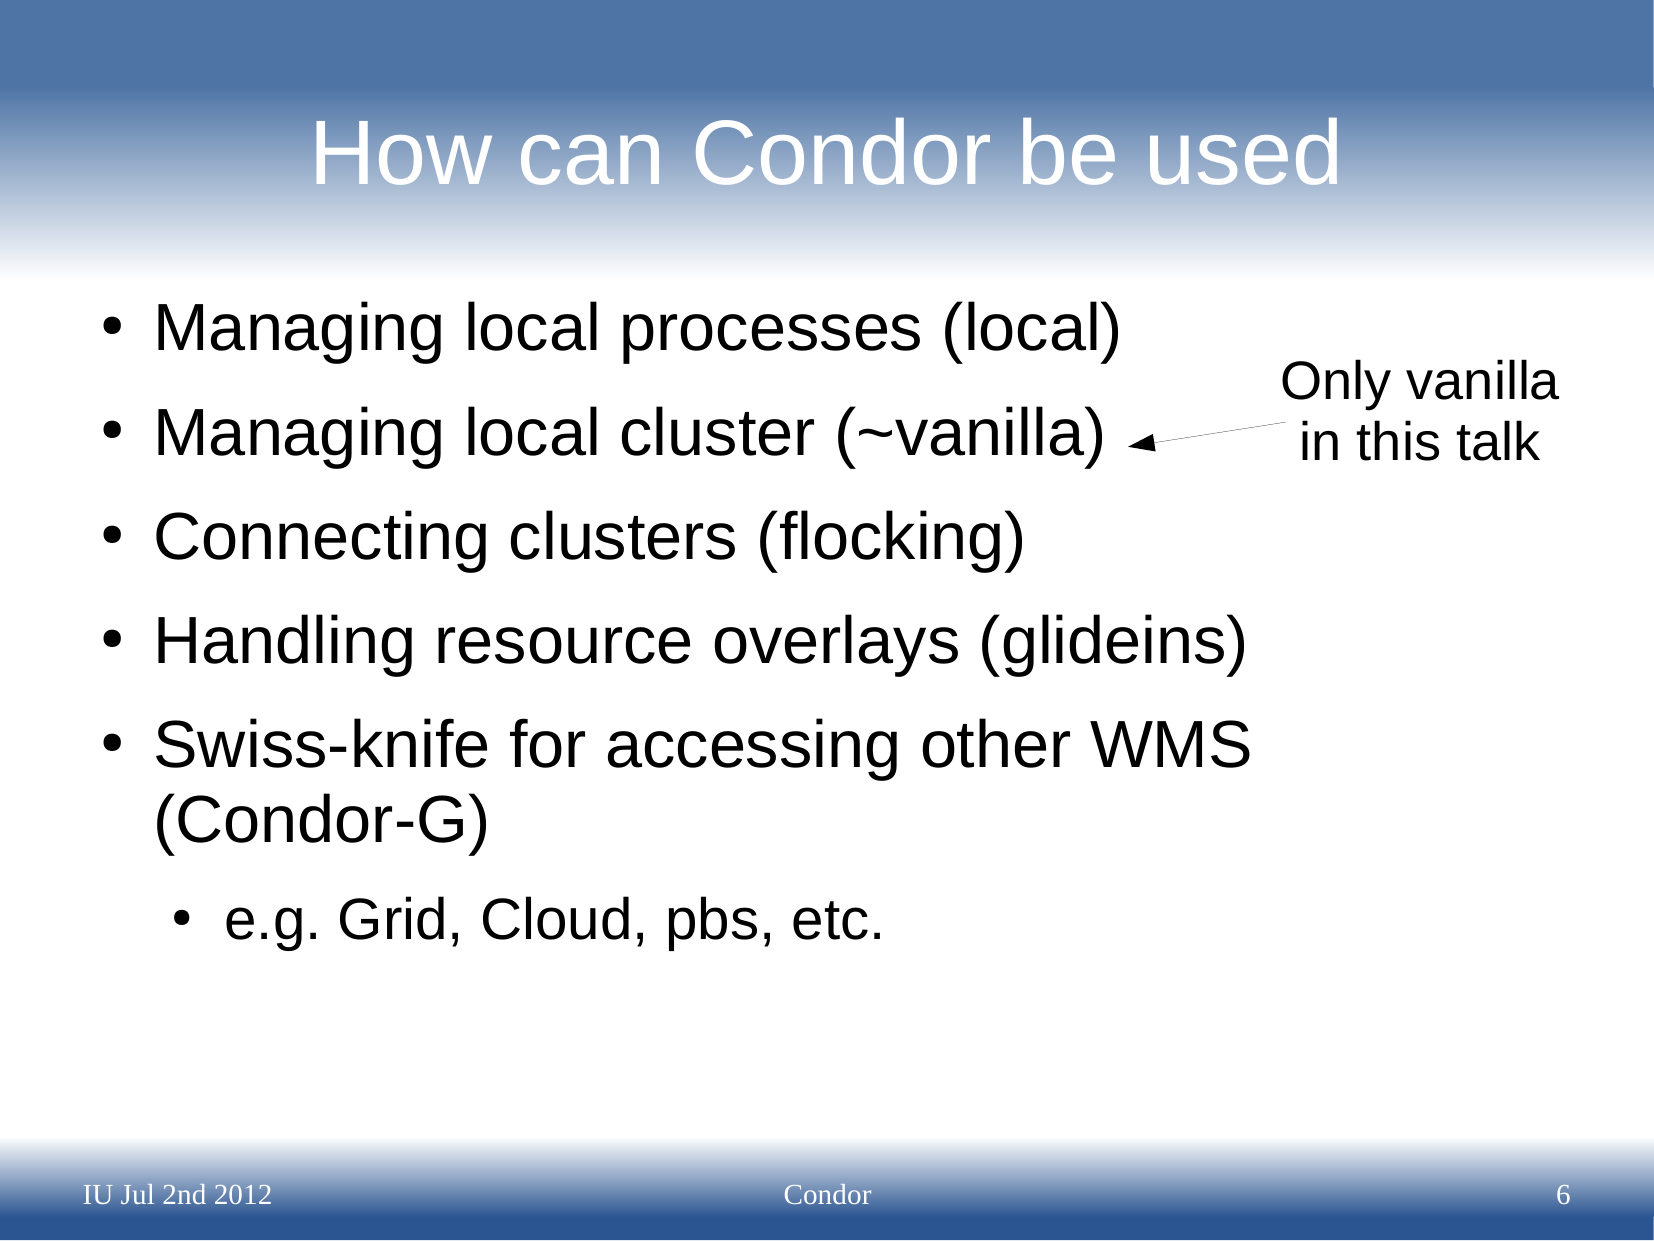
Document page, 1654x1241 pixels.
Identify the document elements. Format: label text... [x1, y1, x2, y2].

title How can Condor be used [82, 49, 1571, 257]
list Managing local processes (local) Managing local cluster (~vanilla) Connecting clusters (flocking) Handling resource overlays (glideins) Swiss-knife for accessing other WMS (Condor-G) e.g. Grid, Cloud, pbs, etc. [82, 290, 1571, 1109]
text_box Only vanilla in this talk [1265, 343, 1575, 480]
